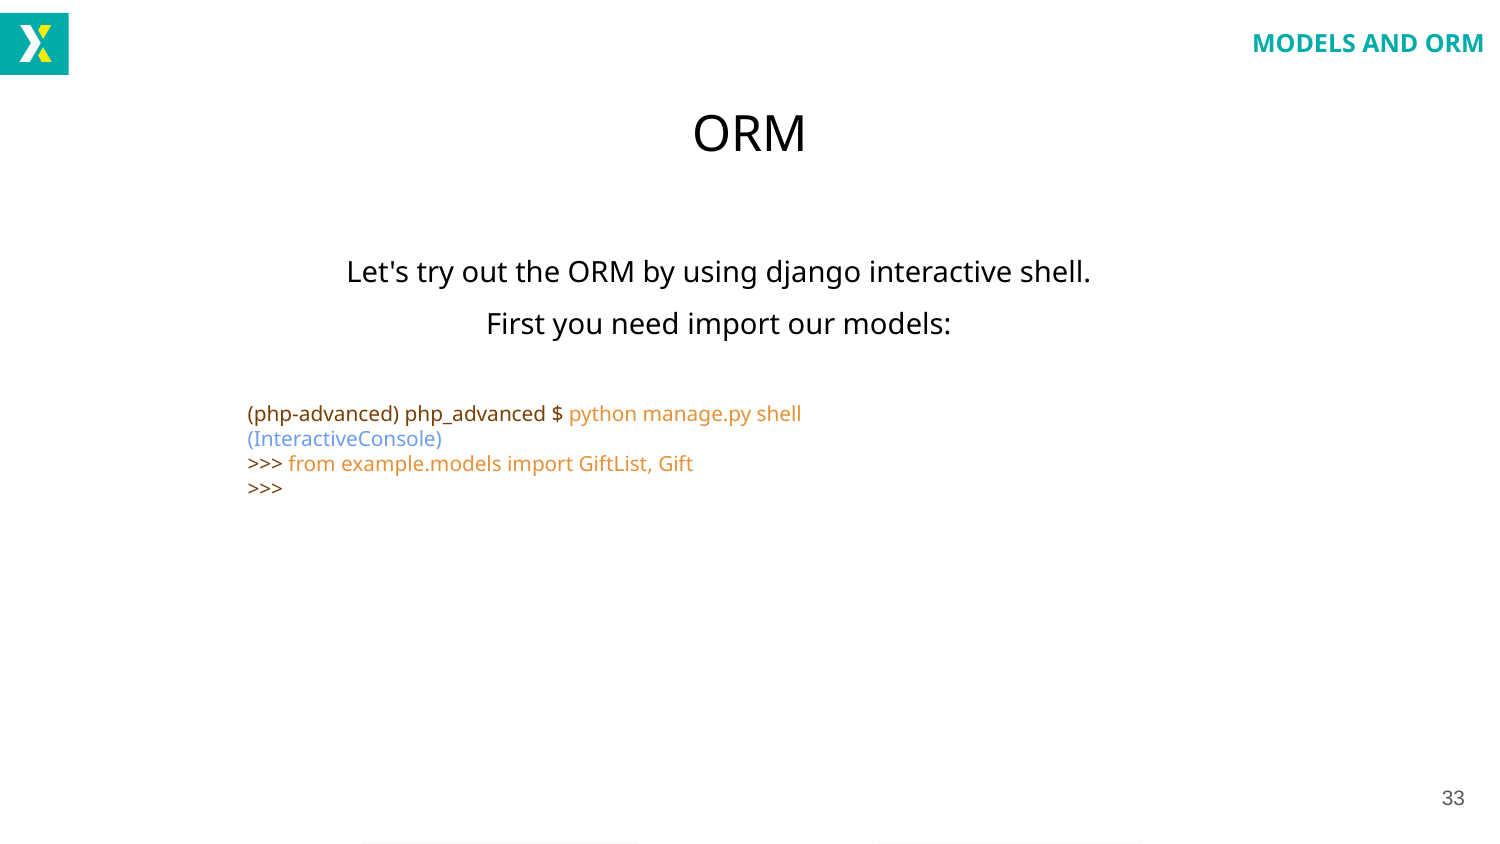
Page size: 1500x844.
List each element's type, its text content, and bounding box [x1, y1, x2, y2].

text_box Let's try out the ORM by using django interactive shell. First you need import our models: [71, 220, 1367, 339]
picture [17, 25, 54, 62]
text_box (php-advanced) php_advanced $ python manage.py shell (InteractiveConsole) >>> from example.models import GiftList, Gift >>> [232, 385, 1268, 615]
slide_number <number> [1389, 764, 1480, 830]
text_box ORM [115, 86, 1385, 181]
